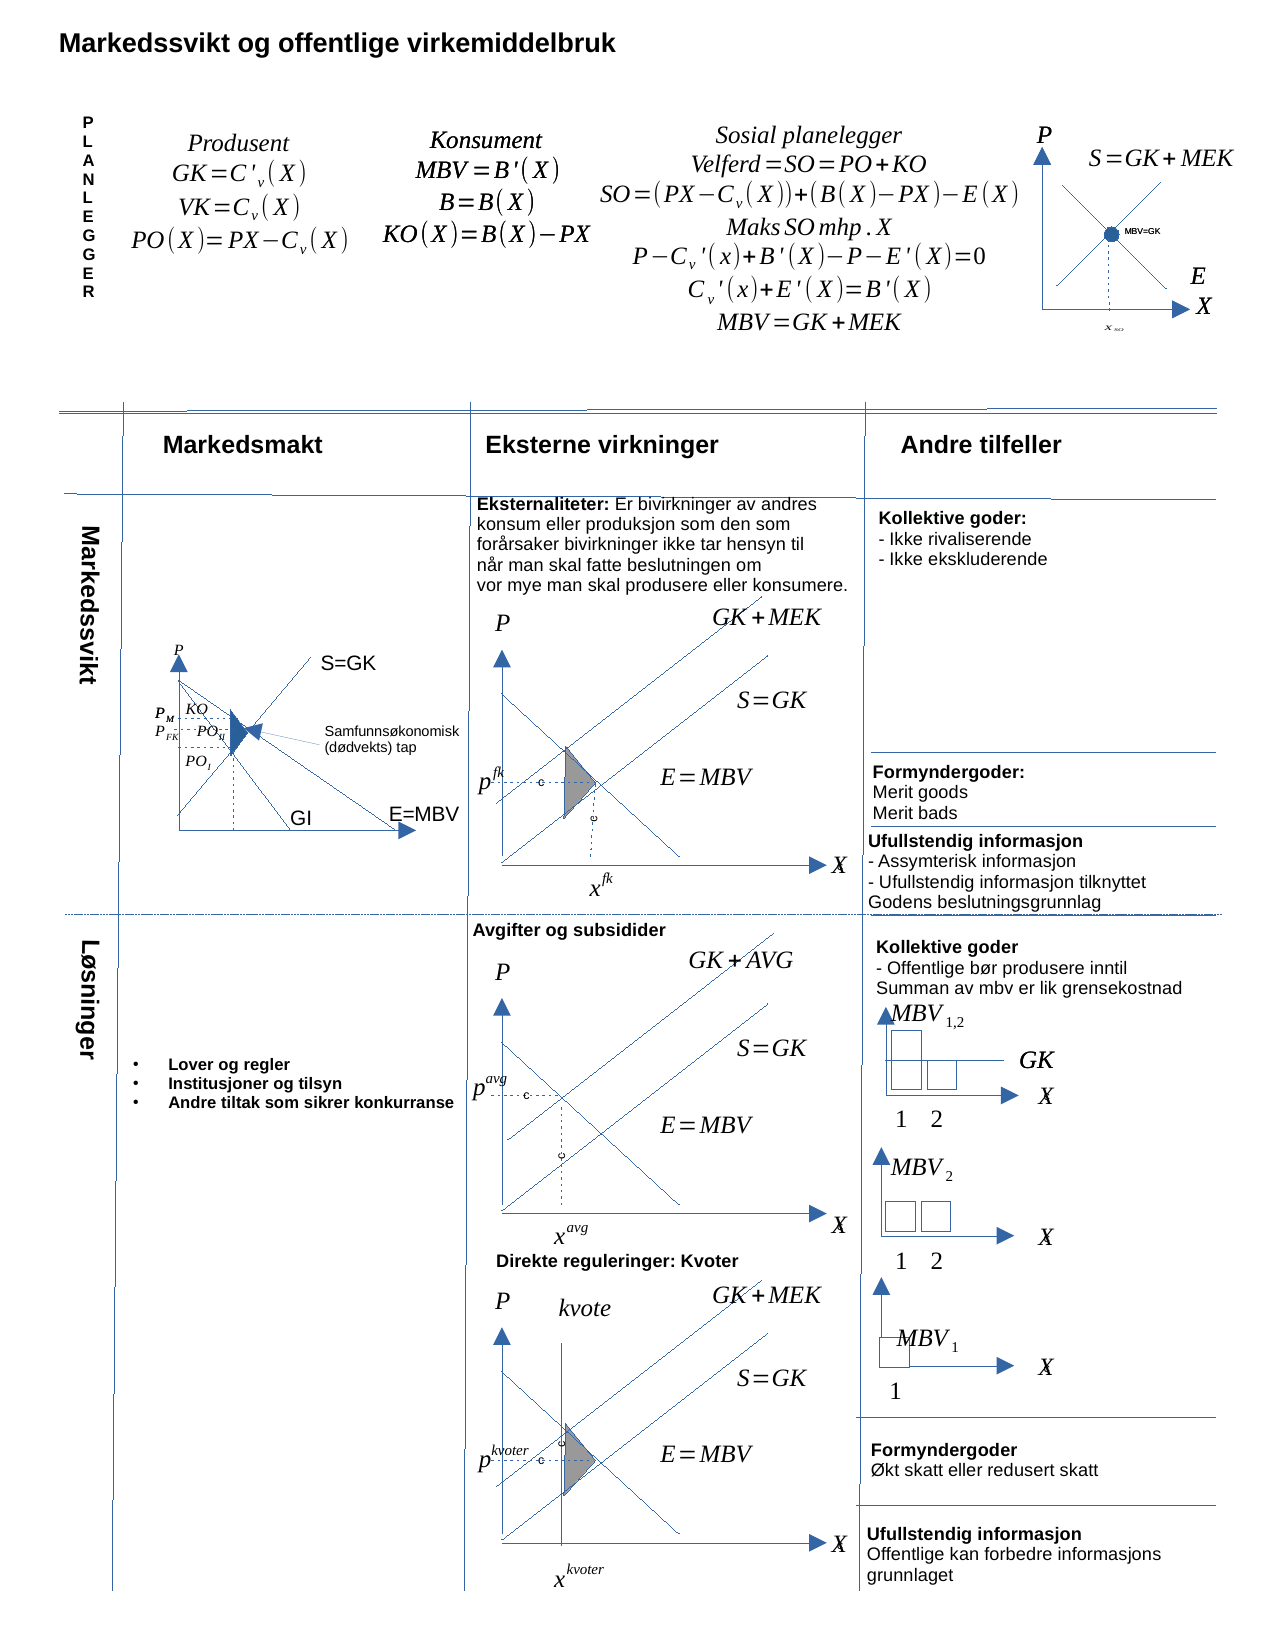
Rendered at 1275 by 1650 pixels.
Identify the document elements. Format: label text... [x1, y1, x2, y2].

chart [1103, 323, 1124, 333]
text_box [563, 1423, 596, 1496]
text_box E=MBV [374, 795, 475, 835]
text_box [885, 1201, 916, 1232]
text_box Løsninger [43, 923, 113, 1309]
text_box Avgifter og subsidider [457, 912, 730, 968]
chart [375, 121, 1026, 336]
text_box Markedssvikt [43, 510, 113, 895]
text_box Formyndergoder Økt skatt eller redusert skatt [856, 1432, 1270, 1557]
text_box Ufullstendig informasjon Offentlige kan forbedre informasjons grunnlaget [852, 1516, 1266, 1641]
text_box [921, 1201, 951, 1232]
text_box S=GK [305, 644, 392, 684]
text_box Lover og regler Institusjoner og tilsyn Andre tiltak som sikrer konkurranse [118, 1048, 473, 1316]
chart [475, 1441, 531, 1473]
text_box Formyndergoder: Merit goods Merit bads [857, 754, 1272, 879]
text_box Markedsmakt [148, 423, 425, 486]
chart [658, 1111, 755, 1140]
text_box Andre tilfeller [885, 423, 1085, 495]
text_box GI [275, 799, 337, 838]
chart [1019, 1046, 1057, 1075]
chart [1082, 144, 1241, 173]
text_box [230, 709, 248, 756]
chart [475, 763, 505, 795]
text_box MBV=GK [1110, 219, 1205, 255]
text_box [1104, 227, 1110, 242]
chart [1036, 1082, 1057, 1111]
chart [735, 686, 809, 715]
chart [552, 1560, 606, 1592]
chart [493, 609, 512, 638]
chart [688, 946, 794, 975]
text_box Markedssvikt og offentlige virkemiddelbruk [44, 20, 827, 97]
chart [169, 641, 188, 659]
chart [658, 1441, 755, 1469]
chart [830, 1212, 850, 1240]
chart [889, 1153, 954, 1185]
chart [191, 723, 231, 743]
chart [895, 1105, 908, 1134]
chart [889, 999, 965, 1031]
chart [552, 1218, 590, 1243]
chart [889, 1377, 902, 1406]
chart [712, 603, 824, 632]
chart [735, 1364, 809, 1392]
chart [895, 1324, 960, 1356]
text_box [145, 675, 176, 746]
chart [1036, 1223, 1057, 1252]
chart [930, 1247, 944, 1276]
text_box Kollektive goder: - Ikke rivaliserende - Ikke ekskluderende [863, 500, 1275, 625]
chart [830, 1531, 850, 1559]
chart [180, 752, 216, 773]
text_box [879, 1337, 910, 1368]
chart [180, 700, 213, 719]
chart [150, 704, 183, 743]
text_box Ufullstendig informasjon - Assymterisk informasjon - Ufullstendig informasjon tilknyttet Godens beslutningsgrunnlag [853, 823, 1268, 948]
text_box Eksternaliteter: Er bivirkninger av andres konsum eller produksjon som den som forårsaker bivirkninger ikke tar hensyn til når man skal fatte beslutningen om vor mye man skal produsere eller konsumere. [462, 486, 876, 611]
chart [493, 968, 512, 986]
chart [1188, 292, 1221, 321]
chart [658, 763, 755, 792]
chart [558, 1319, 613, 1323]
chart [768, 1281, 824, 1310]
chart [1182, 262, 1213, 291]
chart [735, 1035, 809, 1063]
text_box [927, 1061, 957, 1090]
text_box [563, 746, 596, 819]
text_box Direkte reguleringer: Kvoter [481, 1243, 768, 1319]
chart [588, 869, 615, 901]
chart [895, 1247, 908, 1276]
chart [469, 1069, 509, 1101]
chart [930, 1105, 944, 1134]
chart [830, 851, 850, 880]
text_box Kollektive goder - Offentlige bør produsere inntil Summan av mbv er lik grensekostnad [861, 930, 1275, 1054]
chart [1029, 121, 1059, 149]
text_box P L A N L E G G E R [68, 106, 130, 401]
chart [1036, 1353, 1057, 1382]
text_box Samfunnsøkonomisk (dødvekts) tap [309, 716, 479, 780]
text_box Eksterne virkninger [470, 423, 854, 486]
chart [123, 129, 355, 258]
text_box [891, 1031, 922, 1060]
text_box [891, 1061, 922, 1090]
